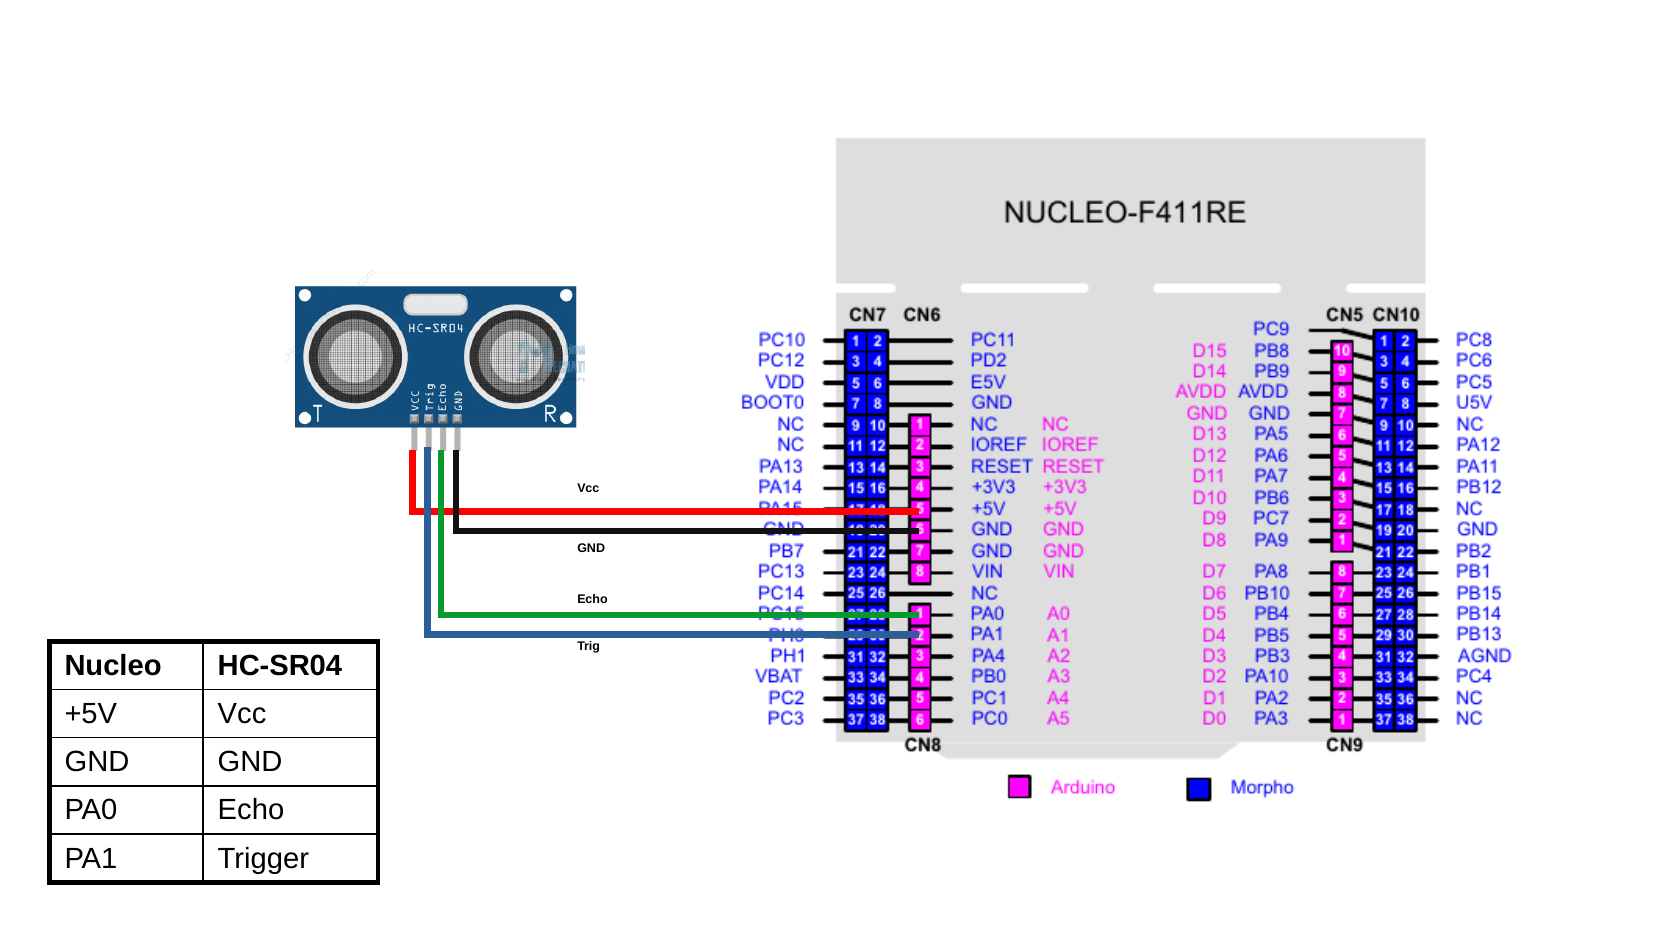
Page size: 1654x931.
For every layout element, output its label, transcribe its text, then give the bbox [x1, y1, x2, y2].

table_header HC-SR04 [204, 644, 376, 689]
text_box Echo [562, 618, 638, 623]
table_cell Vcc [204, 690, 376, 737]
table_cell +5V [52, 690, 202, 737]
picture [694, 118, 1601, 826]
picture [285, 262, 585, 451]
text_box GND [562, 533, 638, 572]
text_box Trig [562, 638, 638, 669]
table_cell PA0 [52, 787, 202, 833]
table_cell GND [52, 738, 202, 785]
table_cell PA1 [52, 835, 202, 880]
table_cell GND [204, 738, 376, 785]
text_box Echo [562, 585, 638, 612]
table_cell Trigger [204, 835, 376, 880]
table_cell Echo [204, 787, 376, 833]
table_header Nucleo [52, 644, 202, 689]
text_box Vcc [562, 473, 638, 512]
